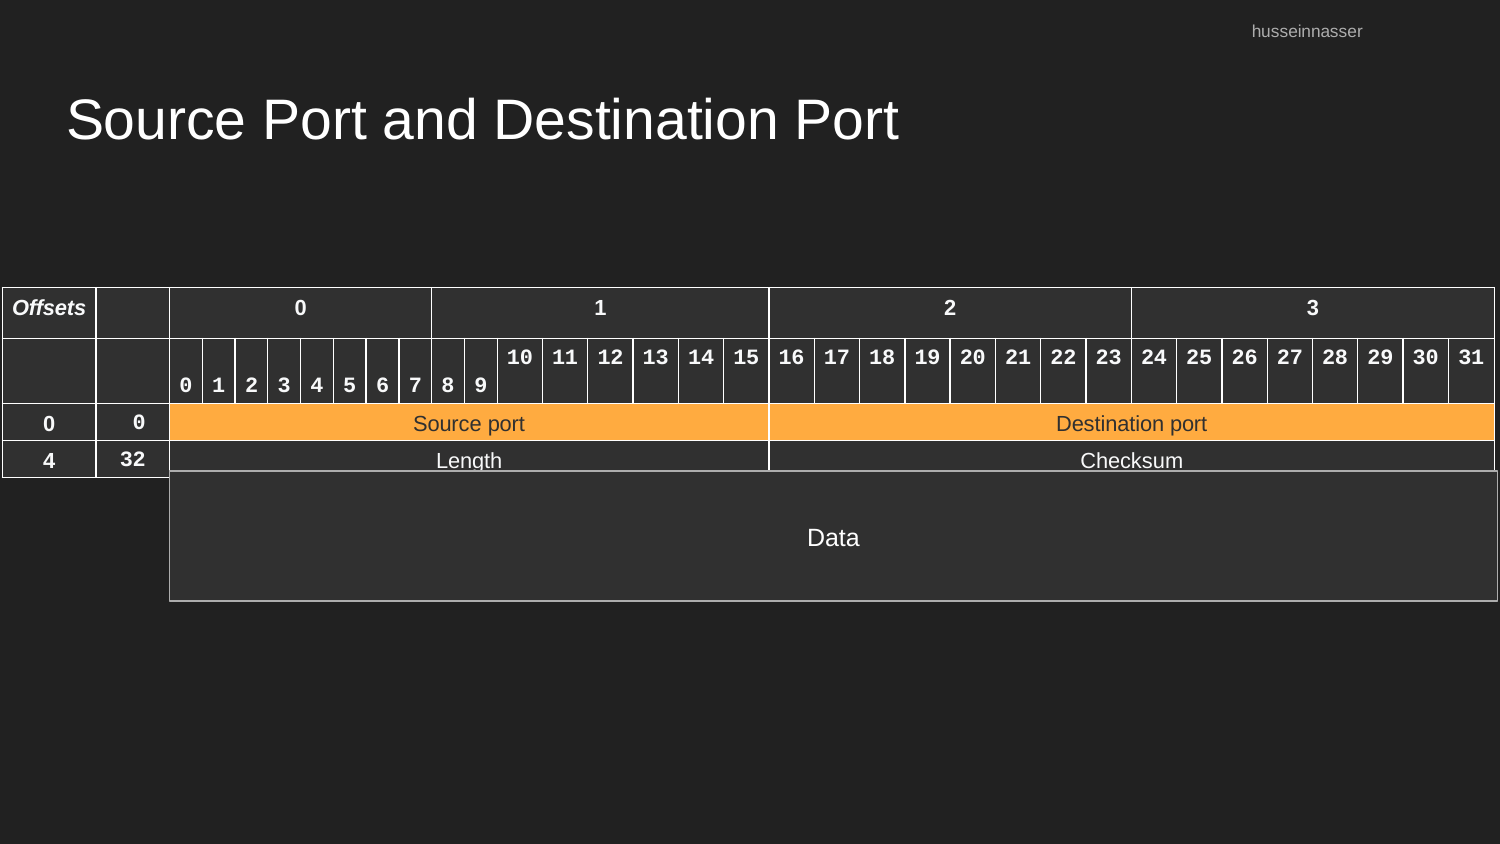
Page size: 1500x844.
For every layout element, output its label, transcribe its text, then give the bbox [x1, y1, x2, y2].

table_cell Destination port [770, 404, 1494, 440]
table_cell 8 [432, 339, 464, 403]
table_cell 0 [3, 404, 95, 440]
table_cell Checksum [770, 441, 1494, 470]
table_cell 17 [815, 339, 859, 403]
table_cell 5 [334, 339, 365, 403]
table_header 3 [1132, 288, 1494, 338]
table_cell 28 [1313, 339, 1357, 403]
table_cell 29 [1358, 339, 1402, 403]
table_cell 19 [906, 339, 949, 403]
table_header 2 [770, 288, 1131, 338]
table_cell 26 [1223, 339, 1267, 403]
table_cell 23 [1087, 339, 1131, 403]
text_box Data [169, 470, 1498, 602]
table_cell 15 [724, 339, 768, 403]
table_cell [97, 339, 169, 403]
title Source Port and Destination Port [51, 72, 1449, 167]
table_cell 10 [498, 339, 542, 403]
table_cell 30 [1404, 339, 1448, 403]
subtitle husseinnasser [1236, 11, 1492, 53]
table_cell 21 [996, 339, 1040, 403]
table_header 1 [432, 288, 768, 338]
table_cell 16 [770, 339, 814, 403]
table_cell 13 [634, 339, 678, 403]
table_cell 27 [1268, 339, 1312, 403]
table_cell [3, 339, 95, 403]
table_cell 11 [543, 339, 587, 403]
table_cell 12 [588, 339, 632, 403]
table_header 0 [170, 288, 431, 338]
table_cell 0 [170, 339, 202, 403]
table_cell 4 [3, 441, 95, 477]
table_cell 1 [203, 339, 234, 403]
table_cell 14 [679, 339, 723, 403]
table_header [97, 288, 169, 338]
table_cell 9 [465, 339, 497, 403]
table_cell Source port [170, 404, 768, 440]
table_cell 22 [1041, 339, 1085, 403]
table_cell 32 [97, 441, 169, 477]
table_cell 0 [97, 404, 169, 440]
table_cell Length [170, 441, 768, 470]
table_cell 6 [367, 339, 398, 403]
table_cell 4 [301, 339, 333, 403]
table_cell 20 [951, 339, 995, 403]
table_cell 31 [1449, 339, 1494, 403]
table_cell 24 [1132, 339, 1176, 403]
table_cell 7 [400, 339, 431, 403]
table_cell 3 [268, 339, 300, 403]
table_cell 25 [1177, 339, 1221, 403]
table_cell 18 [860, 339, 904, 403]
table_header Offsets [3, 288, 95, 338]
table_cell 2 [236, 339, 267, 403]
